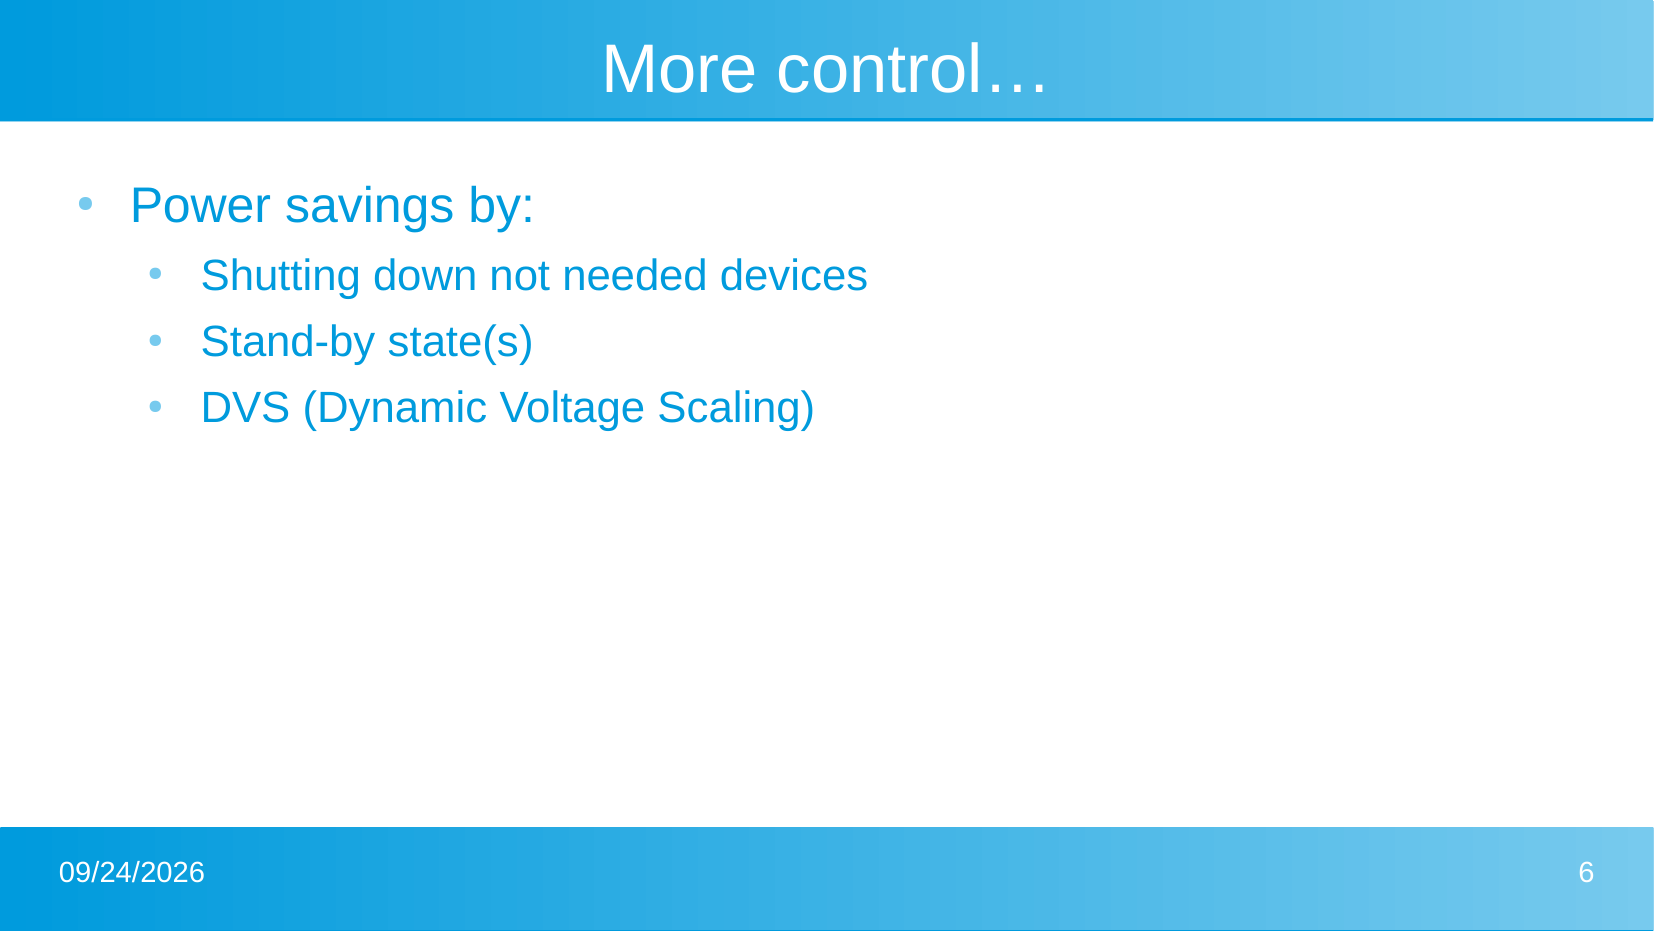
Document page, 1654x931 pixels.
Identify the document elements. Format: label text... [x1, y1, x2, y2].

title More control… [58, 0, 1595, 138]
list Power savings by: Shutting down not needed devices Stand-by state(s) DVS (Dynamic Voltage Scaling) [58, 177, 1595, 768]
